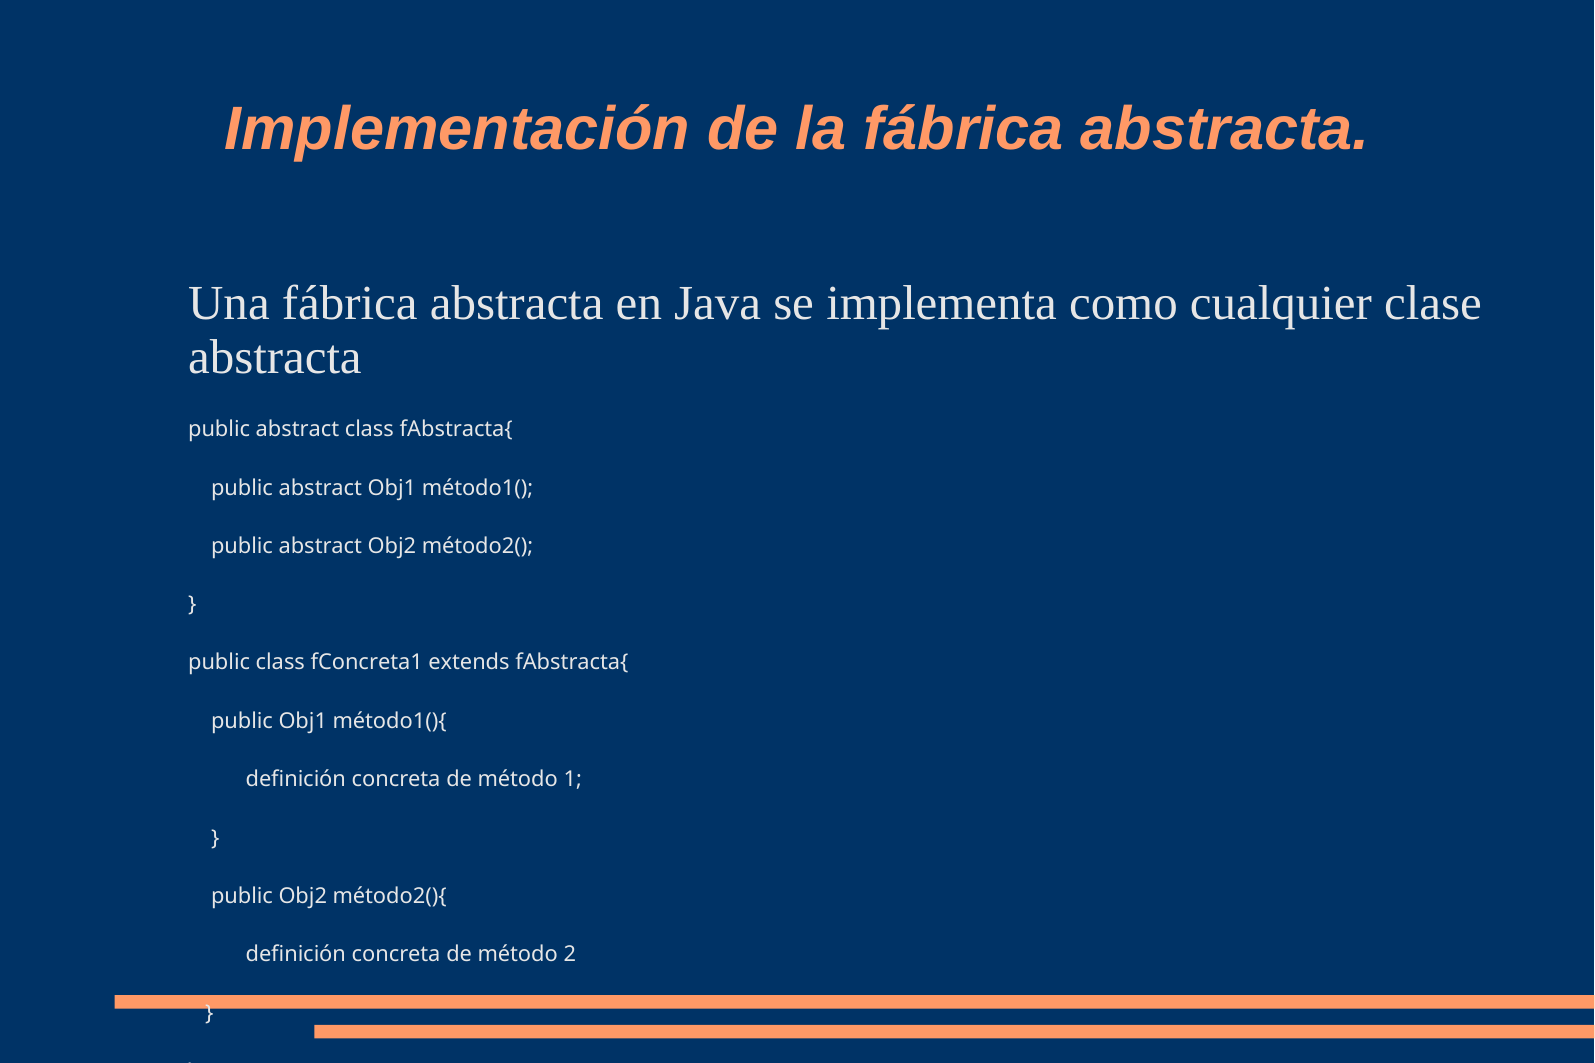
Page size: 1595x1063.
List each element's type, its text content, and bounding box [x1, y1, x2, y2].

list Una fábrica abstracta en Java se implementa como cualquier clase abstracta public abstract class fAbstracta{ public abstract Obj1 método1(); public abstract Obj2 método2(); } public class fConcreta1 extends fAbstracta{ public Obj1 método1(){ definición concreta de método 1; } public Obj2 método2(){ definición concreta de método 2 } } [117, 276, 1505, 1063]
title Implementación de la fábrica abstracta. [117, 39, 1479, 218]
